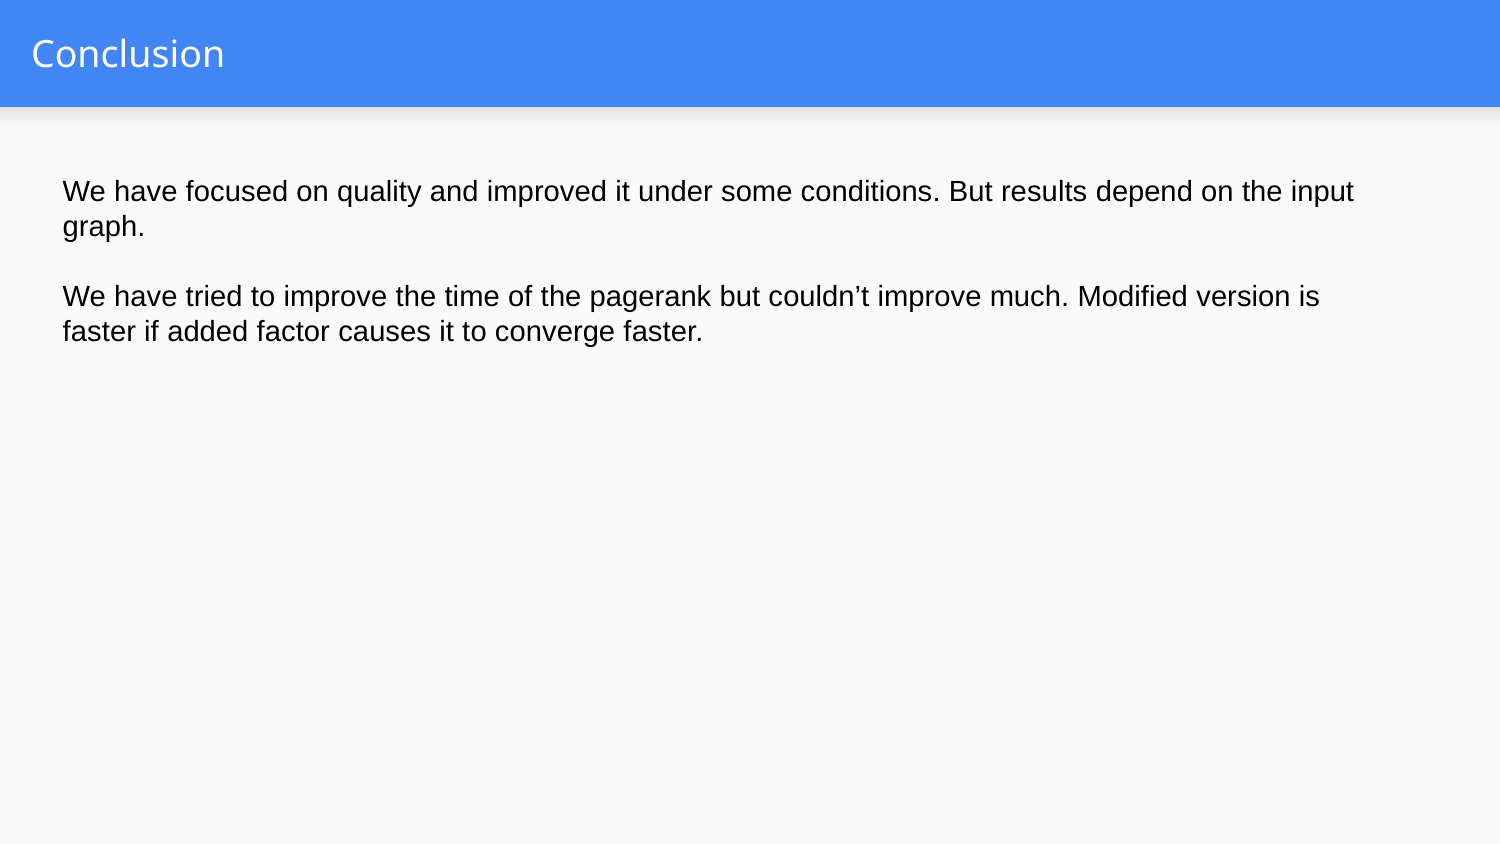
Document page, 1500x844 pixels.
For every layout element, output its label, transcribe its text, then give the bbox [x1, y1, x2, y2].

text_box We have focused on quality and improved it under some conditions. But results depend on the input graph. We have tried to improve the time of the pagerank but couldn’t improve much. Modified version is faster if added factor causes it to converge faster. [47, 157, 1418, 773]
title Conclusion [16, 2, 1464, 102]
